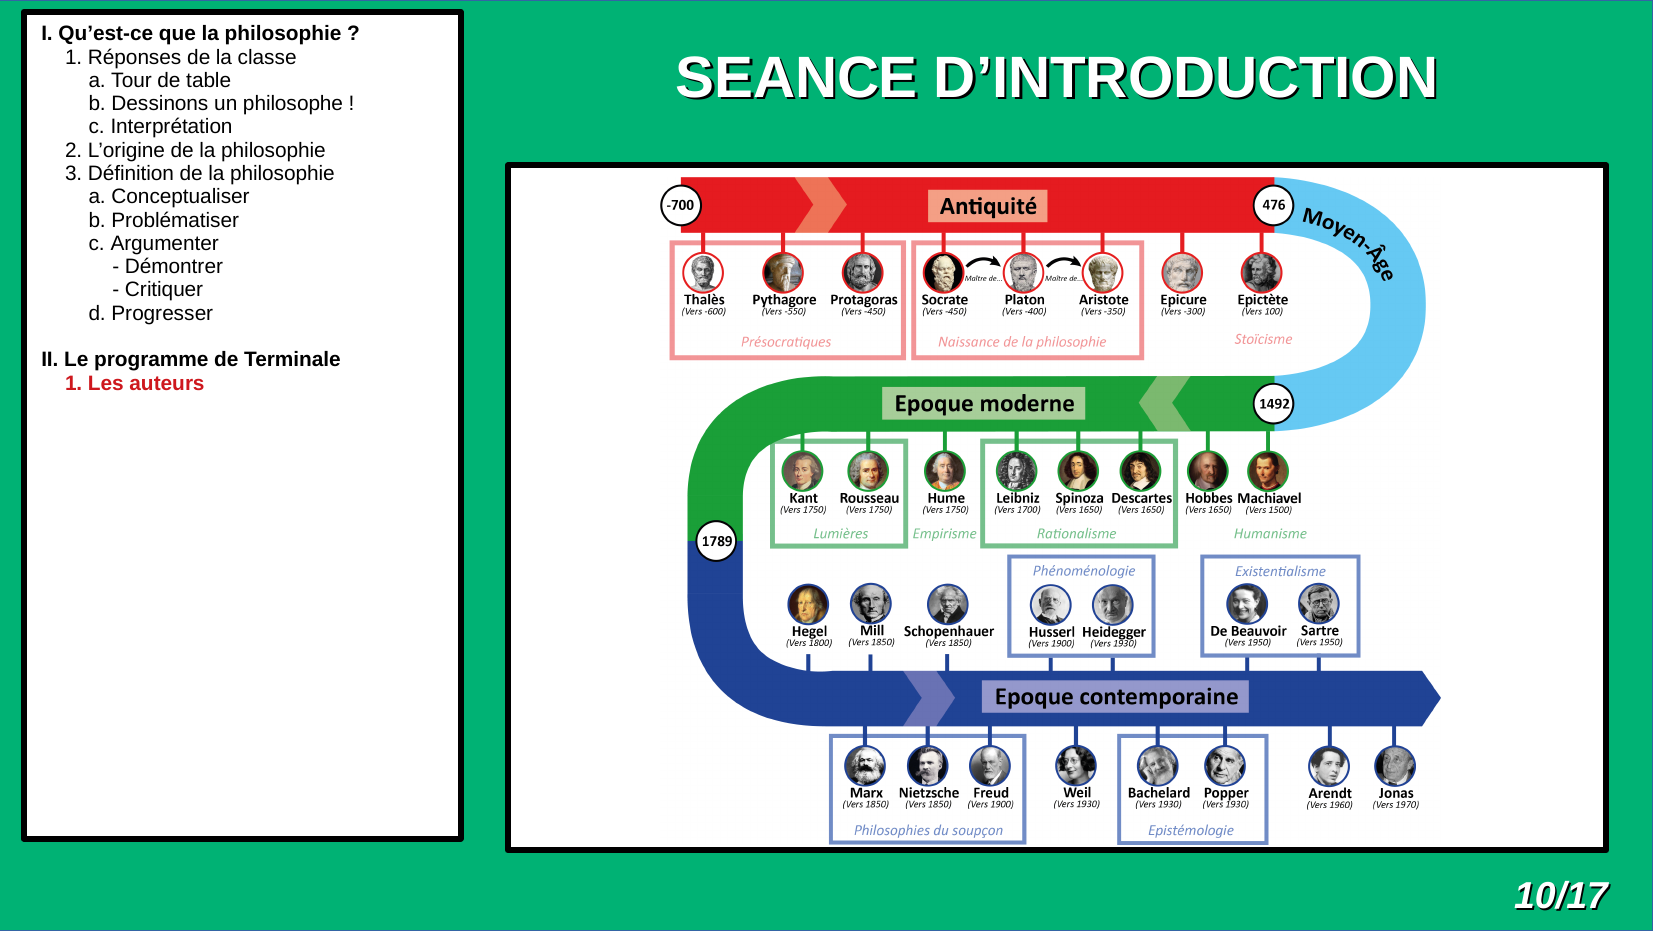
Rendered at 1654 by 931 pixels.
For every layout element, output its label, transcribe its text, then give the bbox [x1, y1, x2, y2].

picture [660, 177, 1441, 845]
text_box I. Qu’est-ce que la philosophie ? 1. Réponses de la classe a. Tour de table b. Dessinons un philosophe ! c. Interprétation 2. L’origine de la philosophie 3. Définition de la philosophie a. Conceptualiser b. Problématiser c. Argumenter - Démontrer - Critiquer d. Progresser II. Le programme de Terminale 1. Les auteurs [23, 11, 461, 839]
text_box <numéro>/17 [1464, 867, 1623, 931]
text_box SEANCE D’INTRODUCTION [507, 0, 1607, 154]
text_box [0, 0, 1653, 931]
